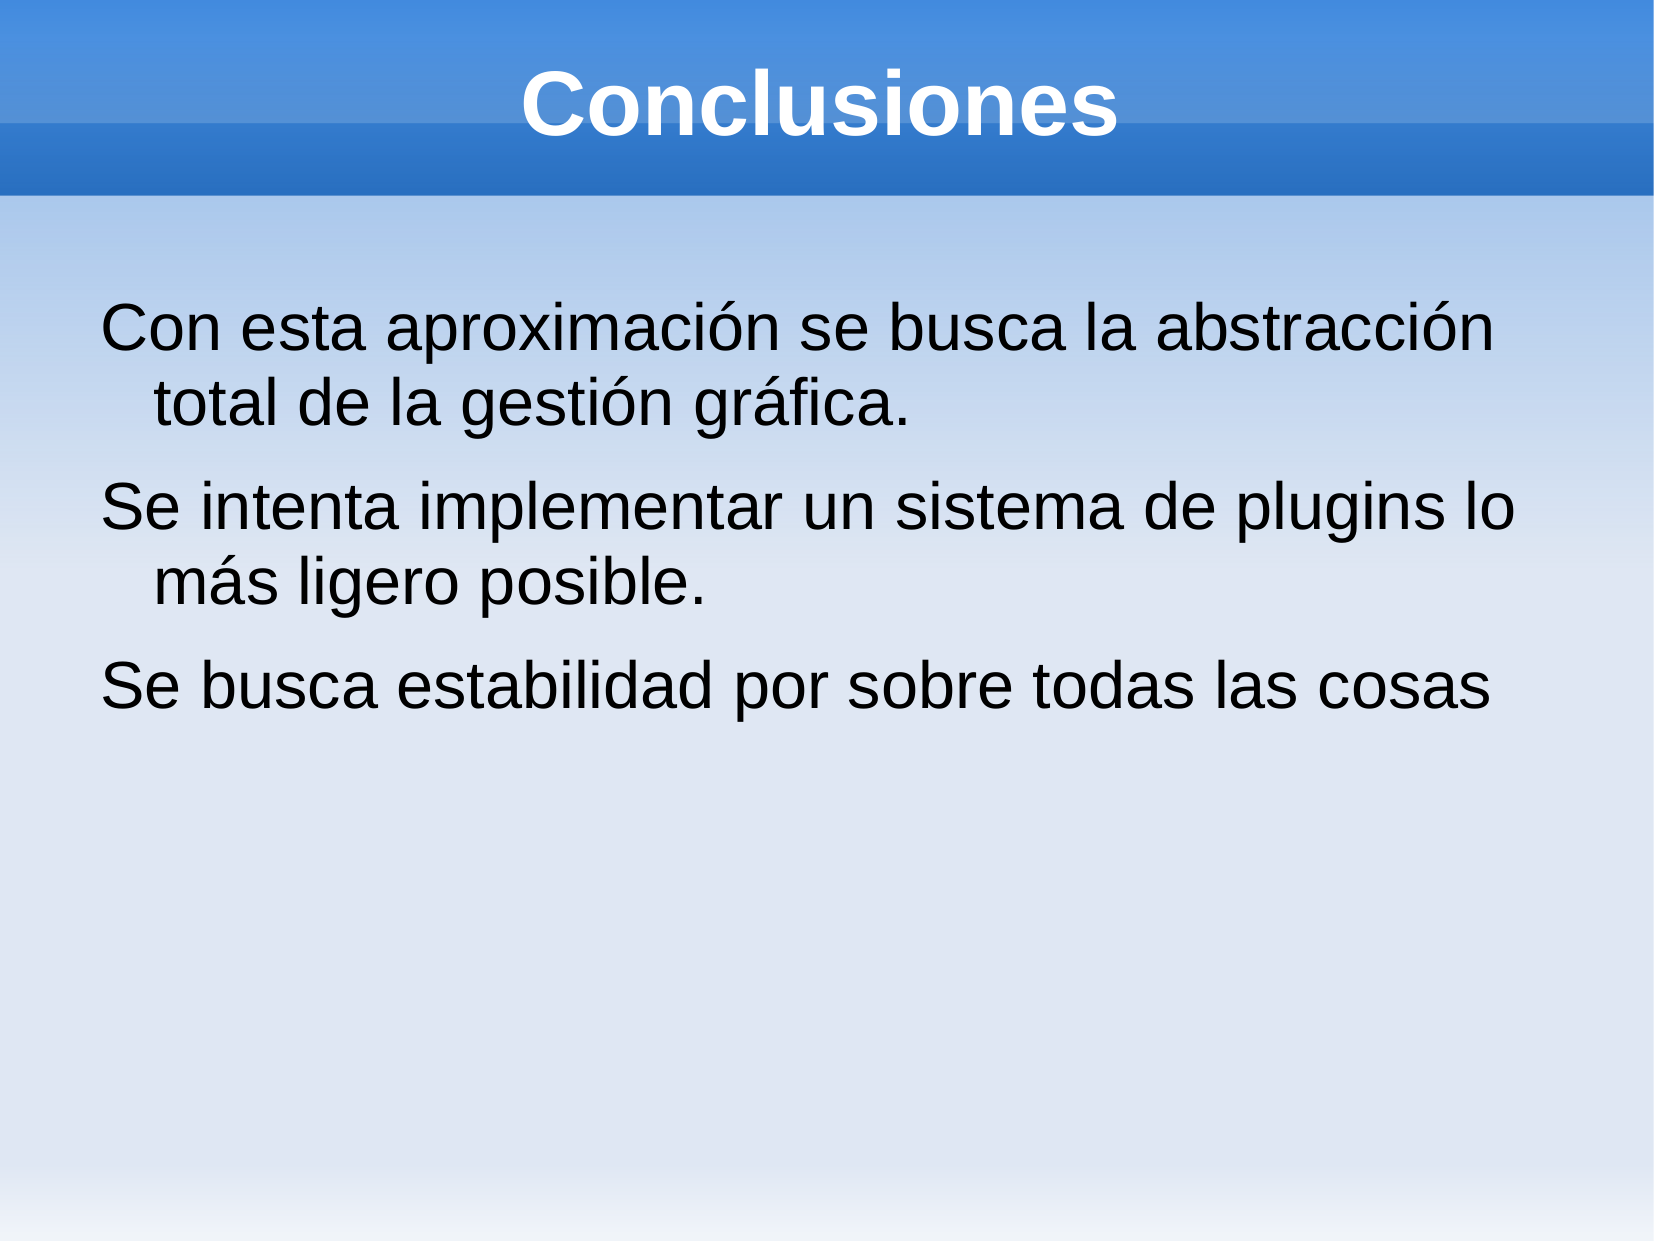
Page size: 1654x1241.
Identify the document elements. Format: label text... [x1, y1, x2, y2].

picture [0, 0, 1654, 1241]
title Conclusiones [76, 0, 1565, 208]
list Con esta aproximación se busca la abstracción total de la gestión gráfica. Se intenta implementar un sistema de plugins lo más ligero posible. Se busca estabilidad por sobre todas las cosas [82, 290, 1571, 1094]
